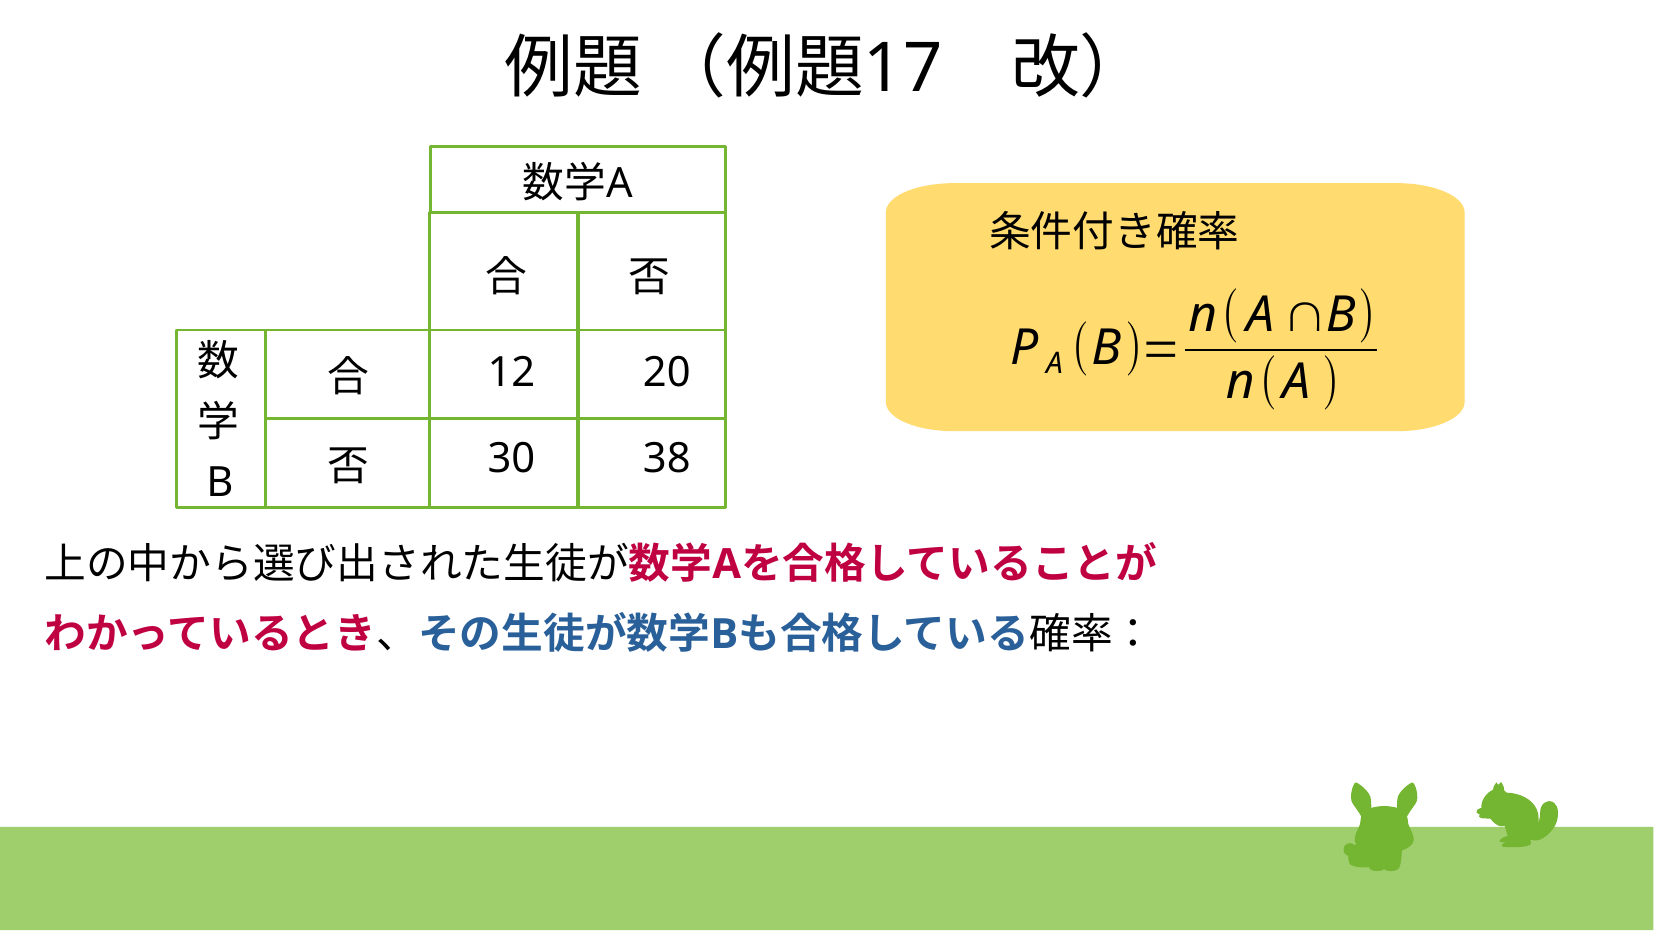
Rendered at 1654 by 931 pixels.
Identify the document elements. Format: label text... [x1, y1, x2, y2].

text_box 数学 B [182, 319, 271, 513]
text_box [885, 183, 1465, 432]
text_box 合 [312, 335, 401, 424]
title 例題 （例題17 改） [29, 0, 1625, 136]
text_box 条件付き確率 [974, 190, 1536, 266]
chart [1003, 286, 1386, 414]
text_box 上の中から選び出された生徒が数学Aを合格していることがわかっているとき、その生徒が数学Bも合格している確率： [29, 513, 1211, 668]
text_box 数学A [507, 141, 774, 218]
text_box 合 否 [470, 235, 737, 306]
text_box 12 20 30 38 [451, 306, 744, 503]
text_box 否 [312, 424, 401, 513]
